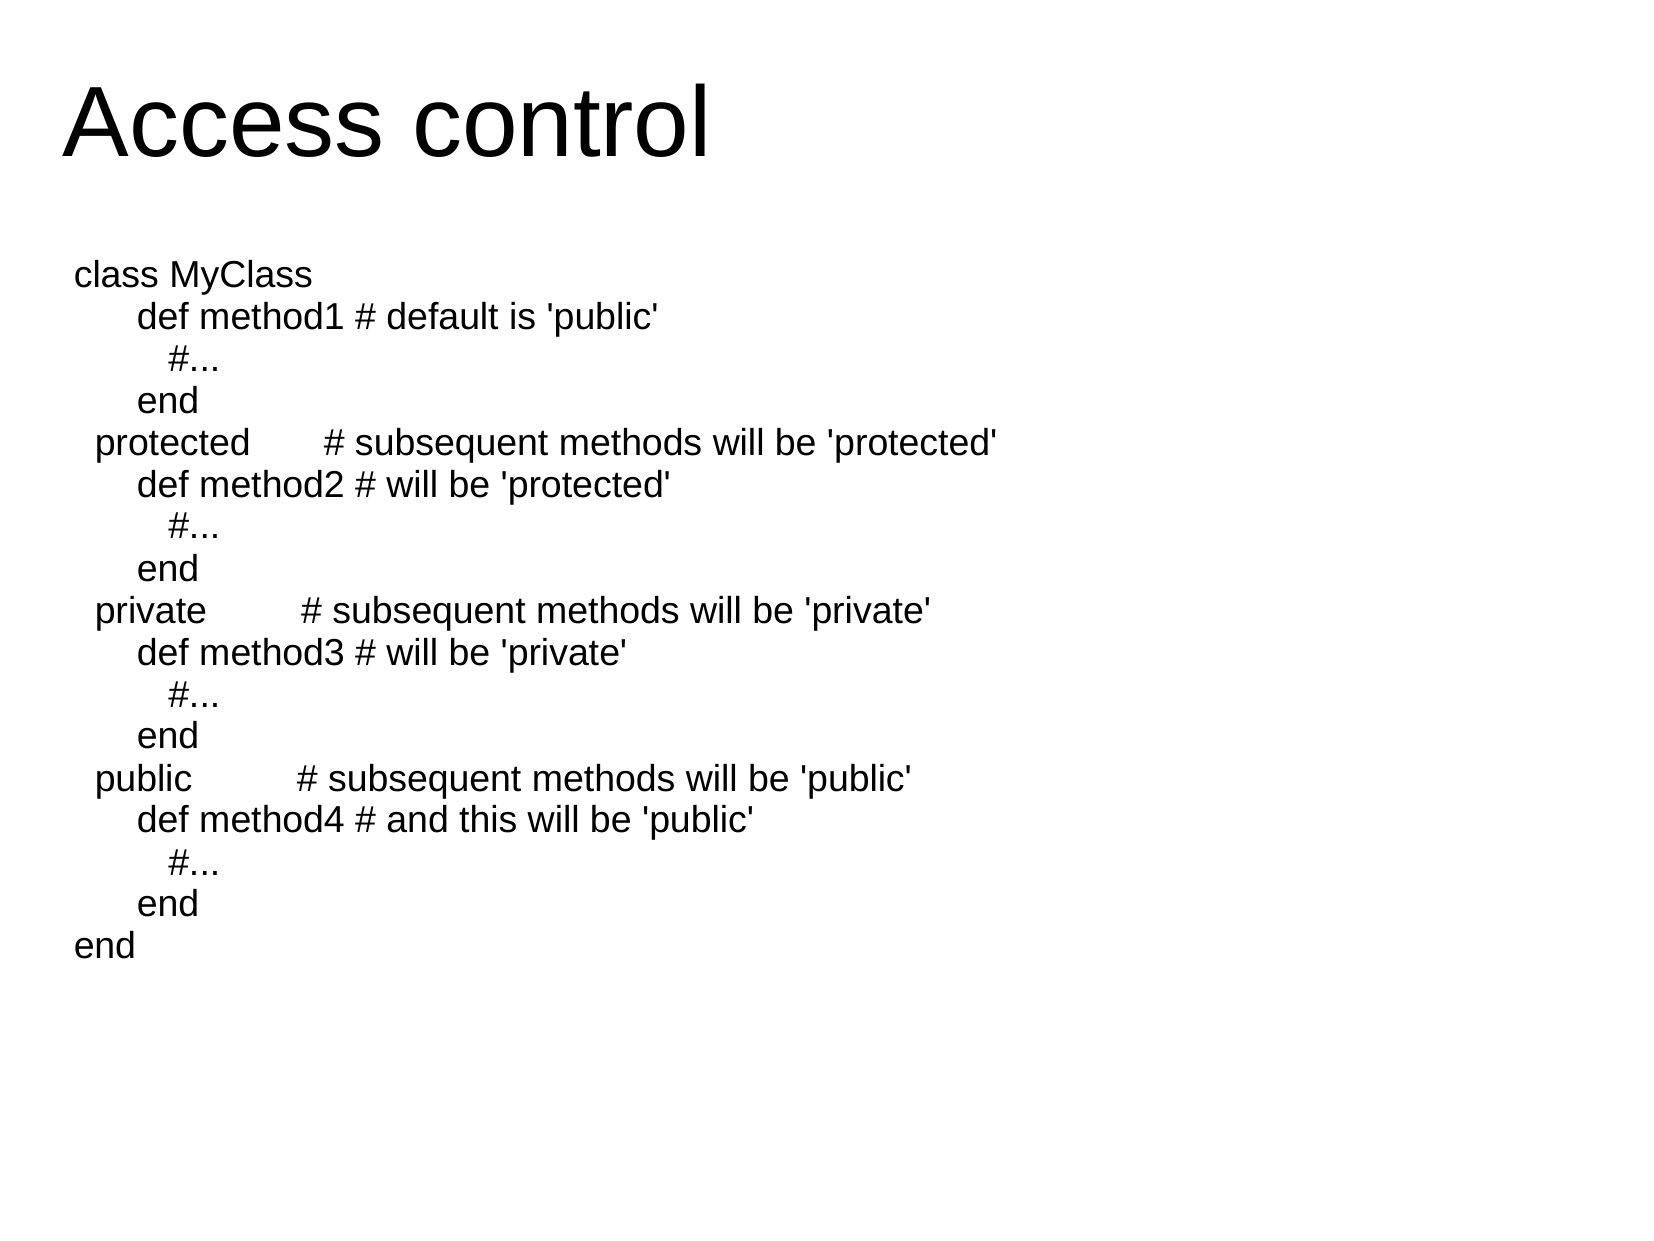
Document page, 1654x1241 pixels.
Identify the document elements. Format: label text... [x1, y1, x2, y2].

text_box Access control [47, 59, 728, 186]
text_box class MyClass def method1 # default is 'public' #... end protected # subsequent methods will be 'protected' def method2 # will be 'protected' #... end private # subsequent methods will be 'private' def method3 # will be 'private' #... end public # subsequent methods will be 'public' def method4 # and this will be 'public' #... end end [59, 245, 1013, 975]
